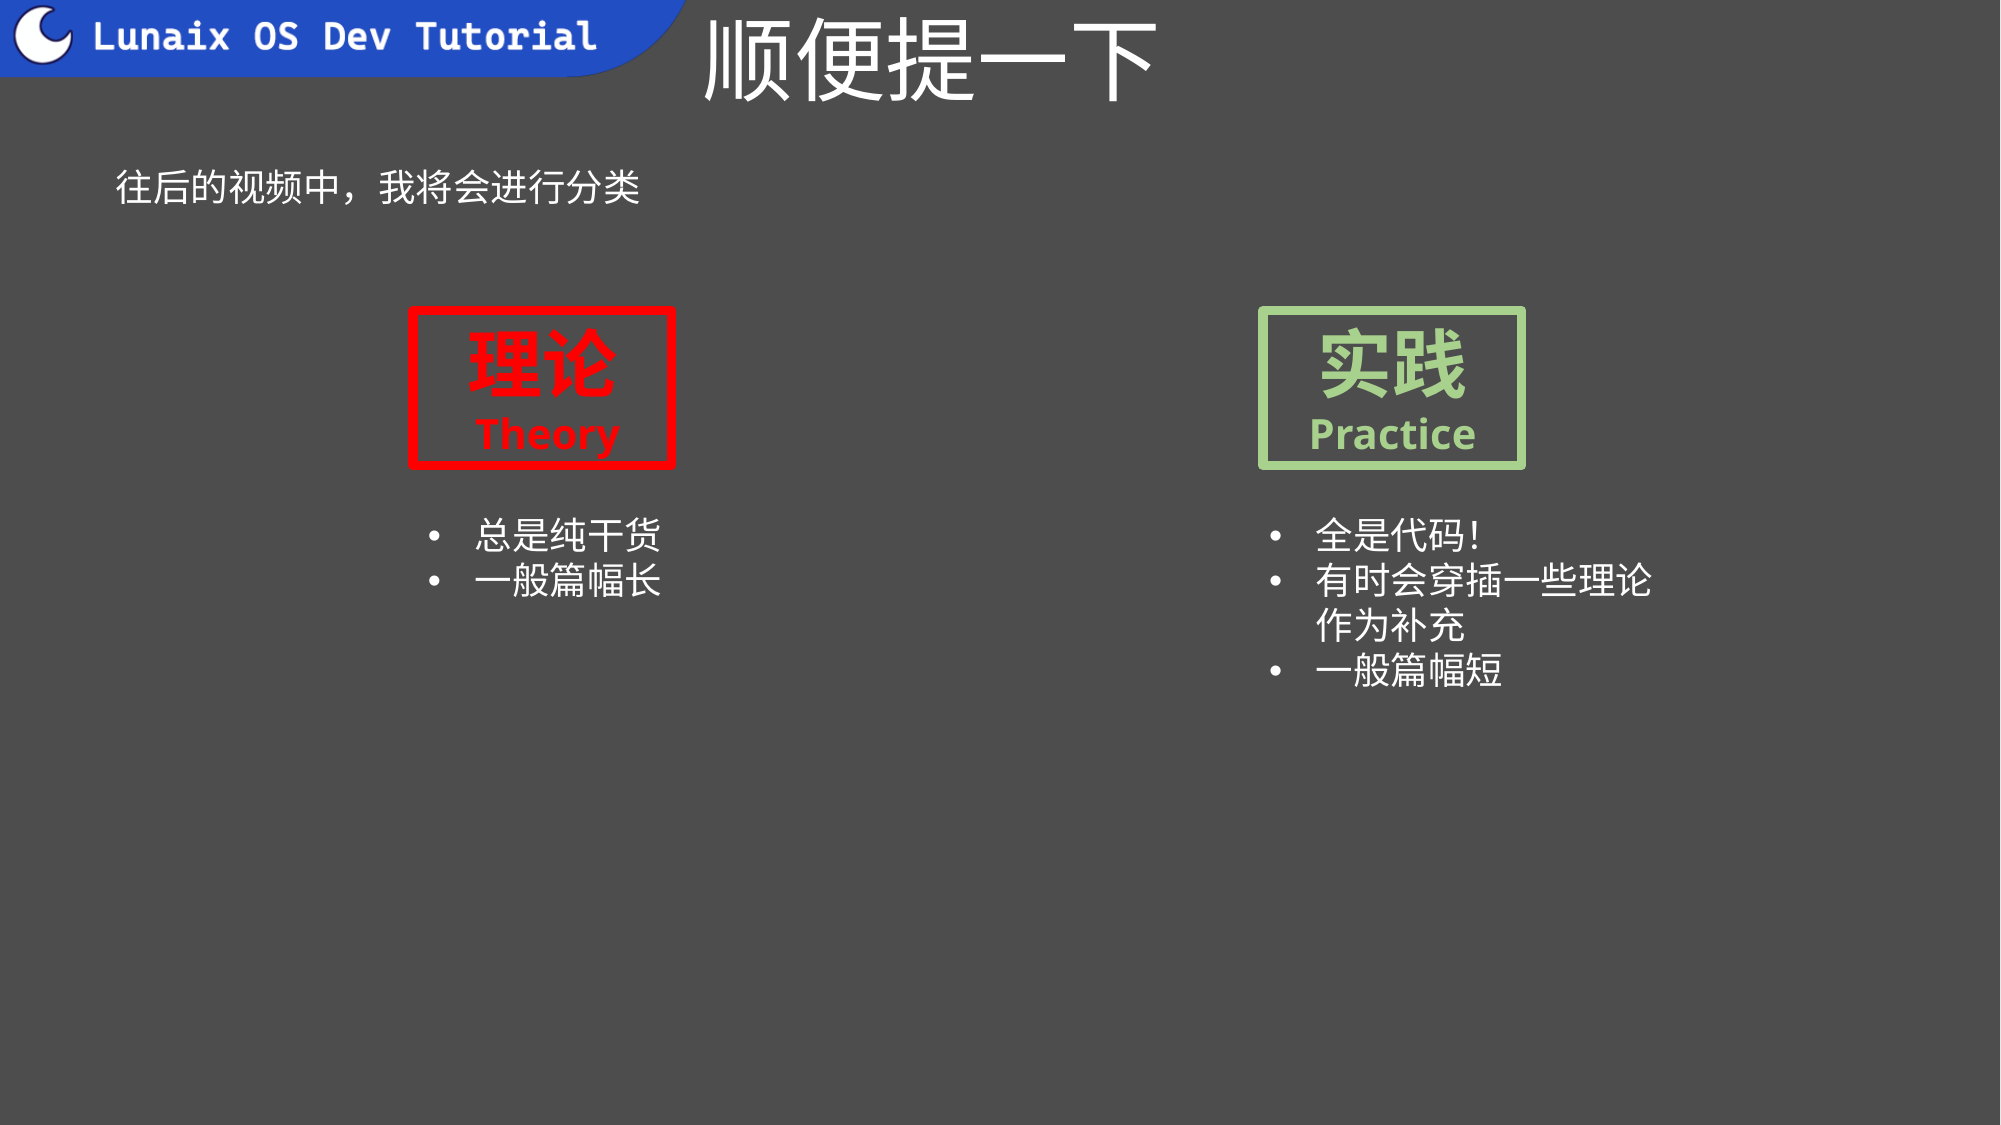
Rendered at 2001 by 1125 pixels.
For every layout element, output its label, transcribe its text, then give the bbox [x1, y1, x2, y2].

text_box 实践 Practice [1263, 310, 1522, 466]
title 顺便提一下 [687, 0, 1839, 130]
text_box 往后的视频中，我将会进行分类 [100, 156, 839, 217]
text_box 理论 Theory [413, 310, 672, 466]
picture [0, 0, 2001, 1125]
text_box 全是代码！ 有时会穿插一些理论作为补充 一般篇幅短 [1254, 505, 1698, 701]
text_box 总是纯干货 一般篇幅长 [413, 505, 735, 611]
